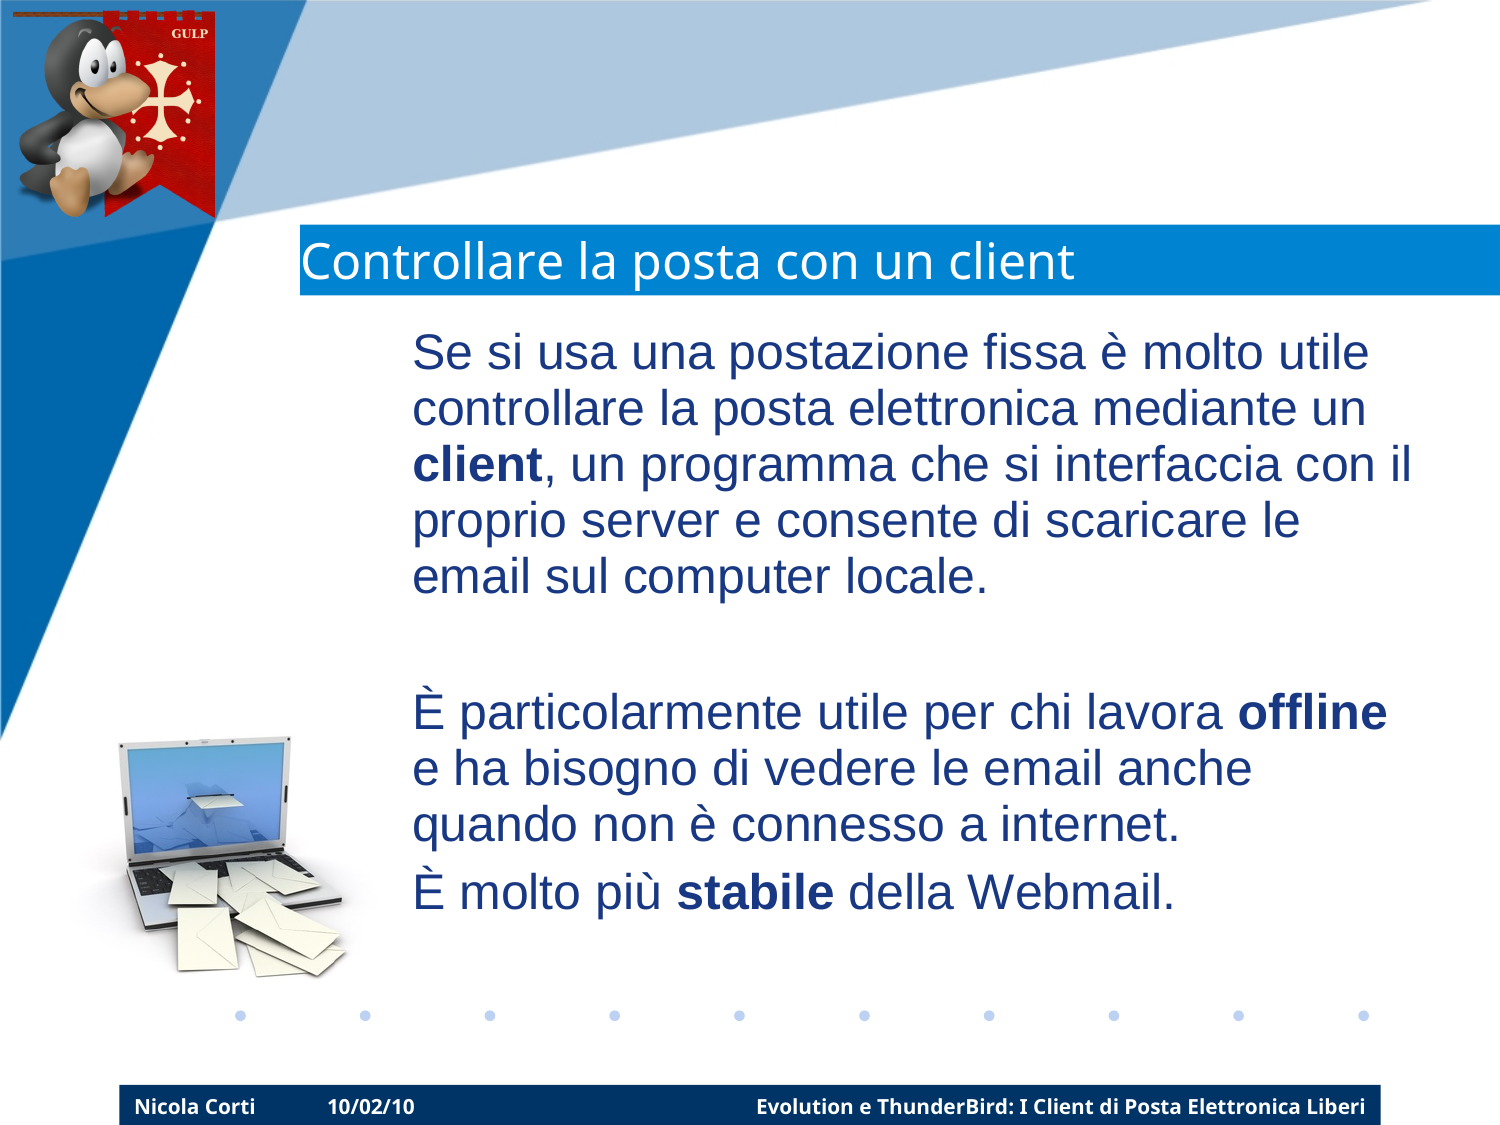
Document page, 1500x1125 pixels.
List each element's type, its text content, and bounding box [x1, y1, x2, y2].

list Se si usa una postazione fissa è molto utile controllare la posta elettronica mediante un client, un programma che si interfaccia con il proprio server e consente di scaricare le email sul computer locale. È particolarmente utile per chi lavora offline e ha bisogno di vedere le email anche quando non è connesso a internet. È molto più stabile della Webmail. [299, 324, 1418, 1068]
title Controllare la posta con un client [300, 224, 1500, 296]
picture [0, 0, 1500, 1004]
